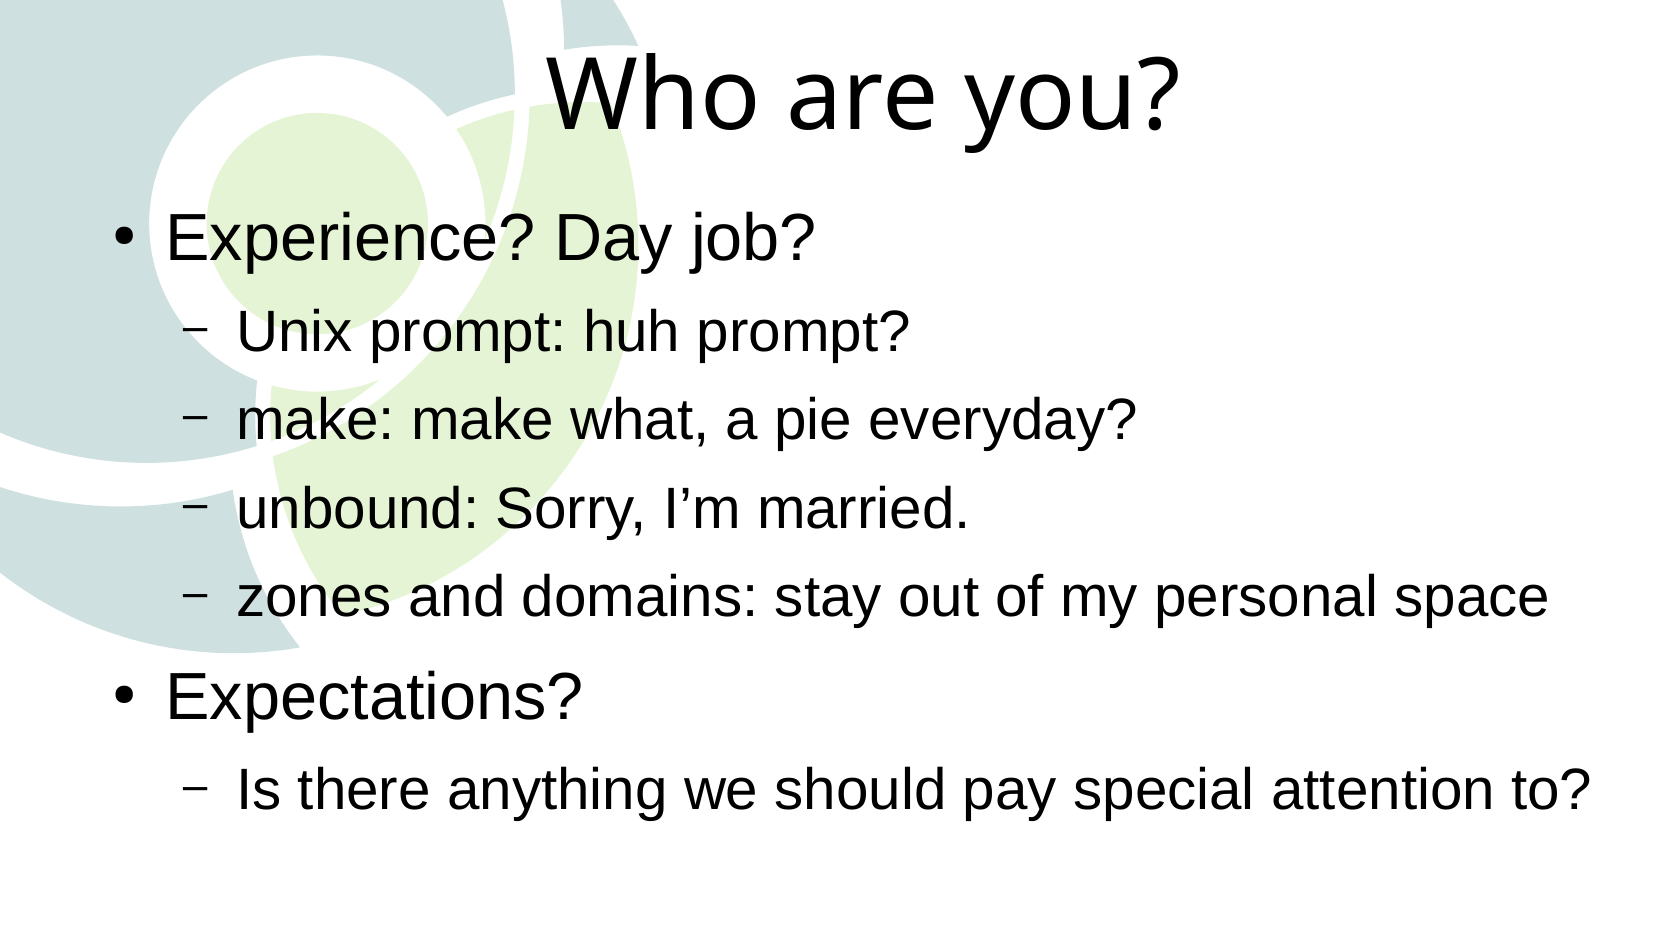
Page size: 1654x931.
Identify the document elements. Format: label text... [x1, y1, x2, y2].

title Who are you? [82, 22, 1571, 207]
list Experience? Day job? Unix prompt: huh prompt? make: make what, a pie everyday? unbound: Sorry, I’m married. zones and domains: stay out of my personal space Expectations? Is there anything we should pay special attention to? [94, 199, 1654, 931]
text_box [0, 0, 733, 733]
